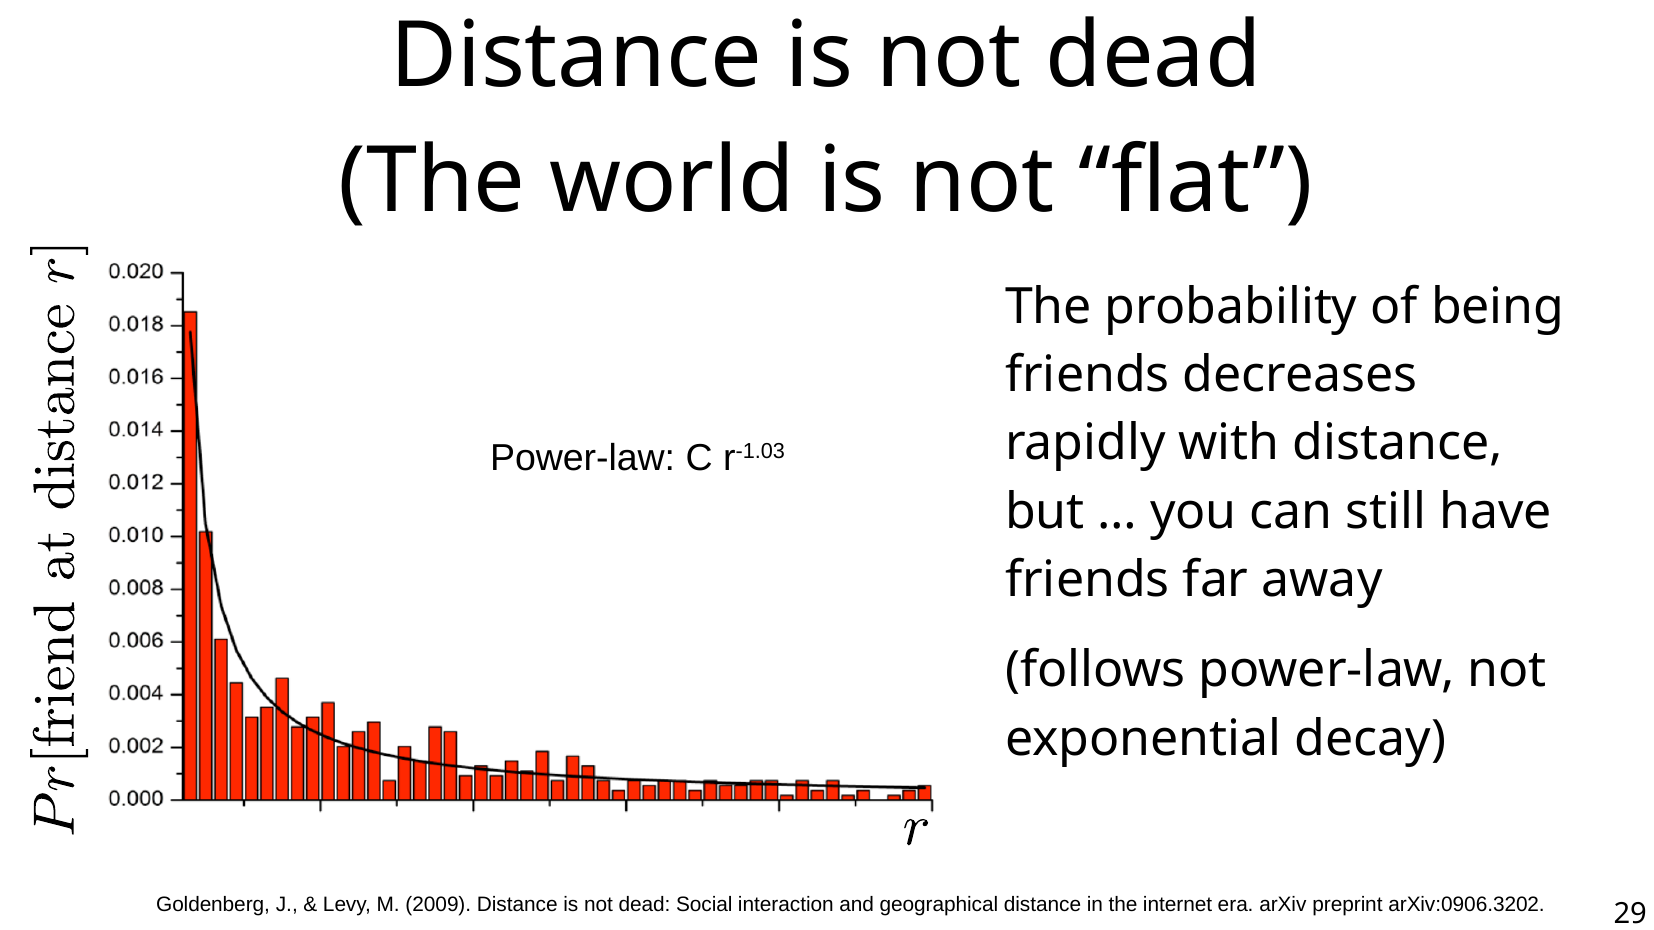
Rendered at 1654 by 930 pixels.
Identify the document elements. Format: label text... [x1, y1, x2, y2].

text_box Goldenberg, J., & Levy, M. (2009). Distance is not dead: Social interaction and geographical distance in the internet era. arXiv preprint arXiv:0906.3202. [141, 885, 1561, 920]
picture [104, 243, 962, 814]
text_box [30, 240, 89, 838]
list The probability of being friends decreases rapidly with distance, but … you can still have friends far away (follows power-law, not exponential decay) [1005, 269, 1571, 793]
title Distance is not dead (The world is not “flat”) [82, 1, 1571, 225]
text_box [902, 818, 931, 846]
text_box Power-law: C r-1.03 [360, 405, 916, 511]
